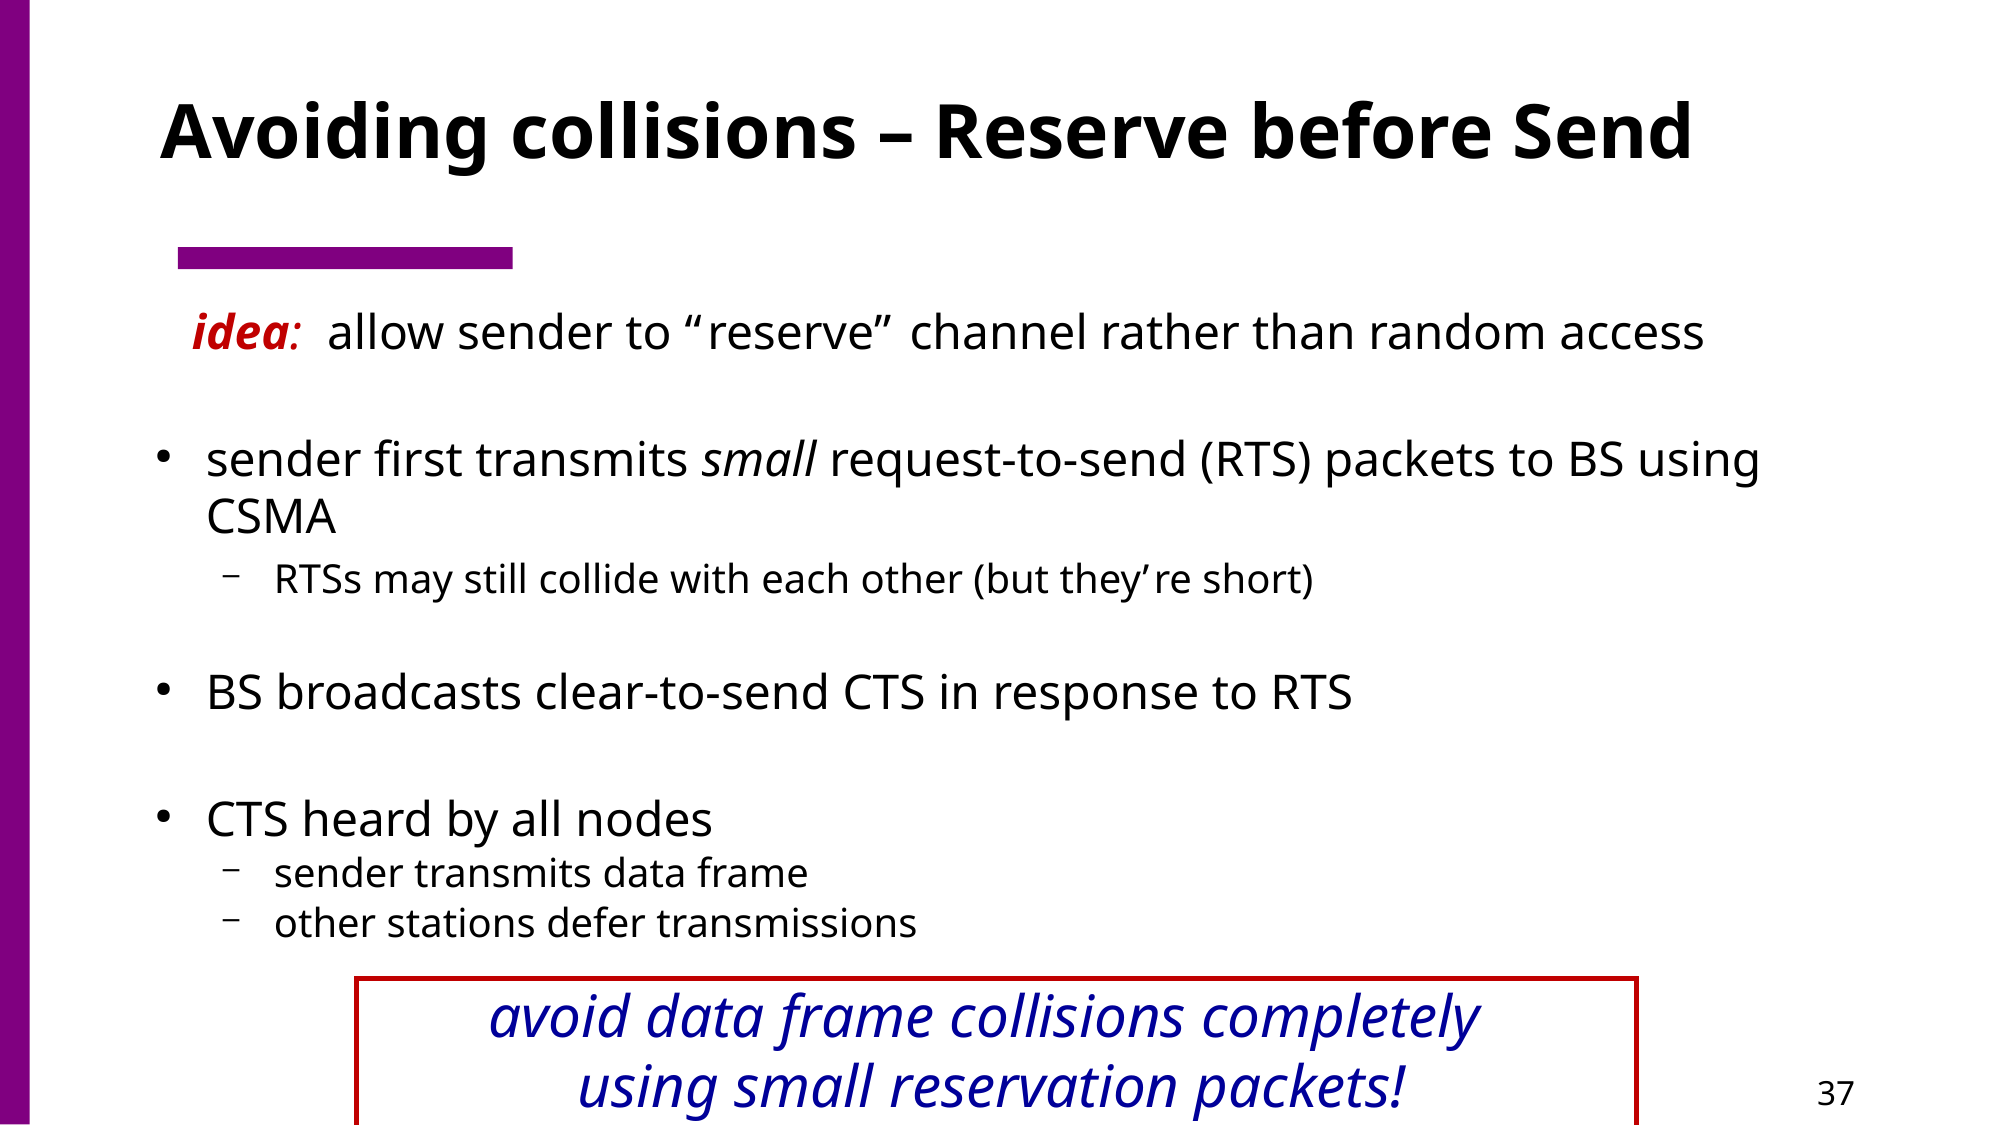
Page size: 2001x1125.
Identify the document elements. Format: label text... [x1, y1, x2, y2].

text_box avoid data frame collisions completely using small reservation packets! [473, 981, 1511, 1125]
text_box avoid data frame collisions completely using small reservation packets! [473, 971, 1511, 976]
title Avoiding collisions – Reserve before Send [110, 34, 1941, 223]
list idea: allow sender to “reserve” channel rather than random access sender first transmits small request-to-send (RTS) packets to BS using CSMA RTSs may still collide with each other (but they’re short) BS broadcasts clear-to-send CTS in response to RTS CTS heard by all nodes sender transmits data frame other stations defer transmissions [122, 236, 1823, 961]
